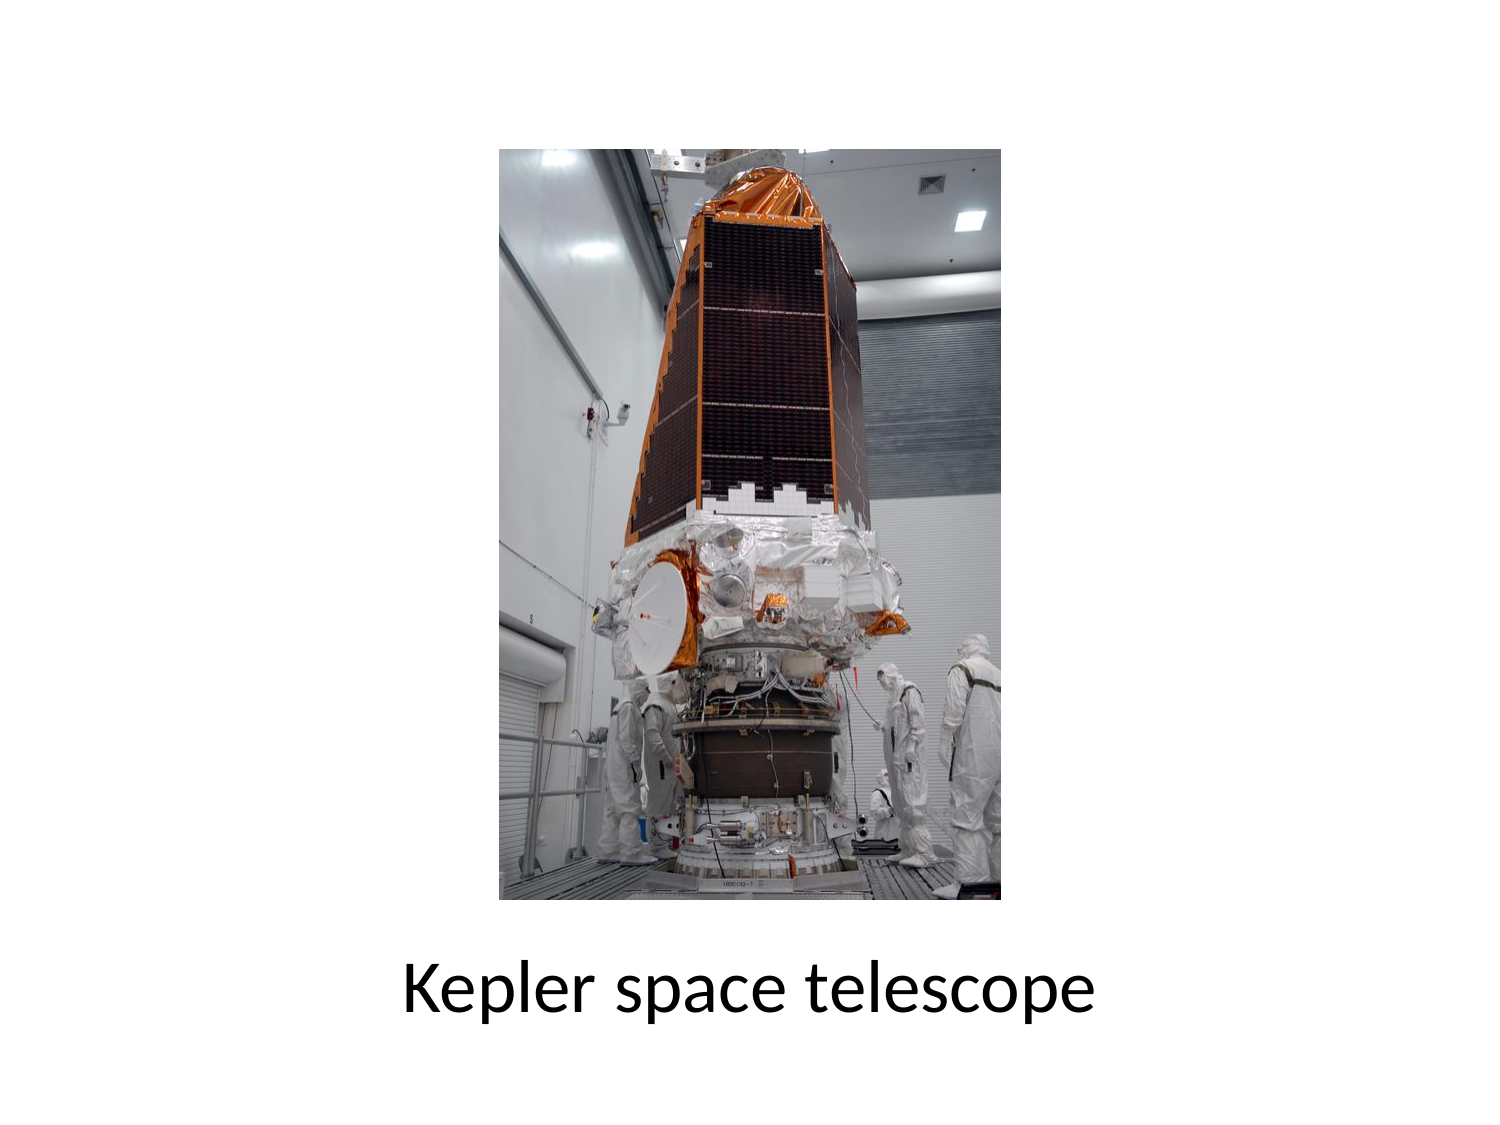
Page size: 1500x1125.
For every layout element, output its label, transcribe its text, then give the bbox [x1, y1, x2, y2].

text_box Kepler space telescope [387, 929, 1113, 1035]
picture [499, 149, 1001, 900]
